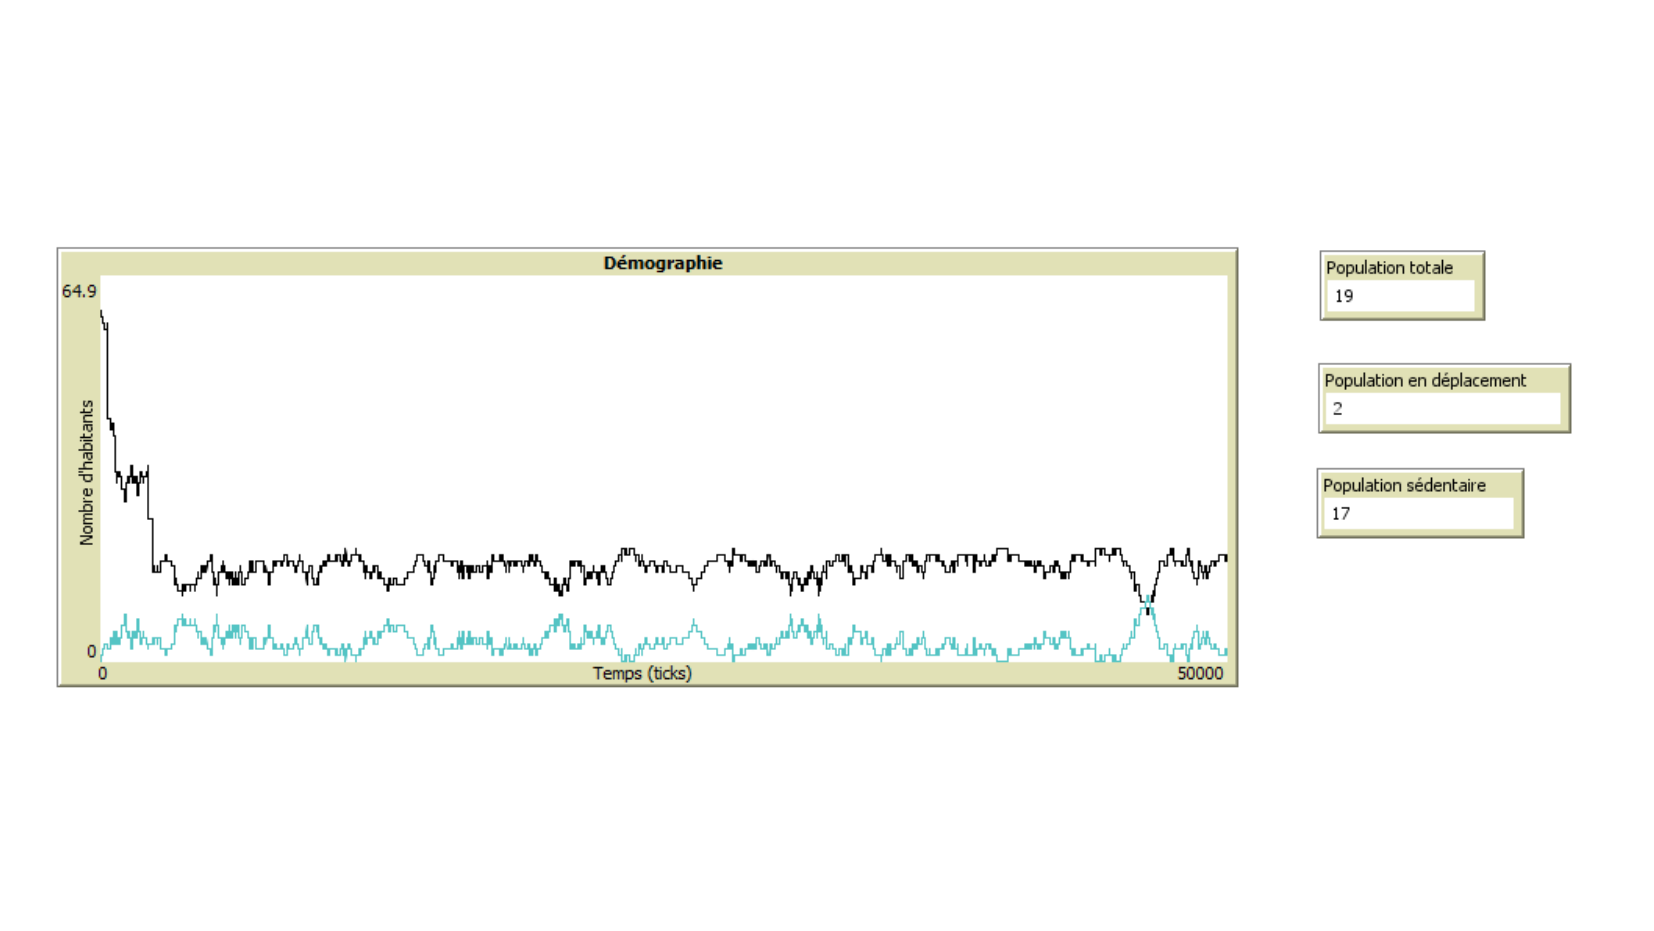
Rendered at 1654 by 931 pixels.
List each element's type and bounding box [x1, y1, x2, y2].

picture [35, 224, 1628, 711]
